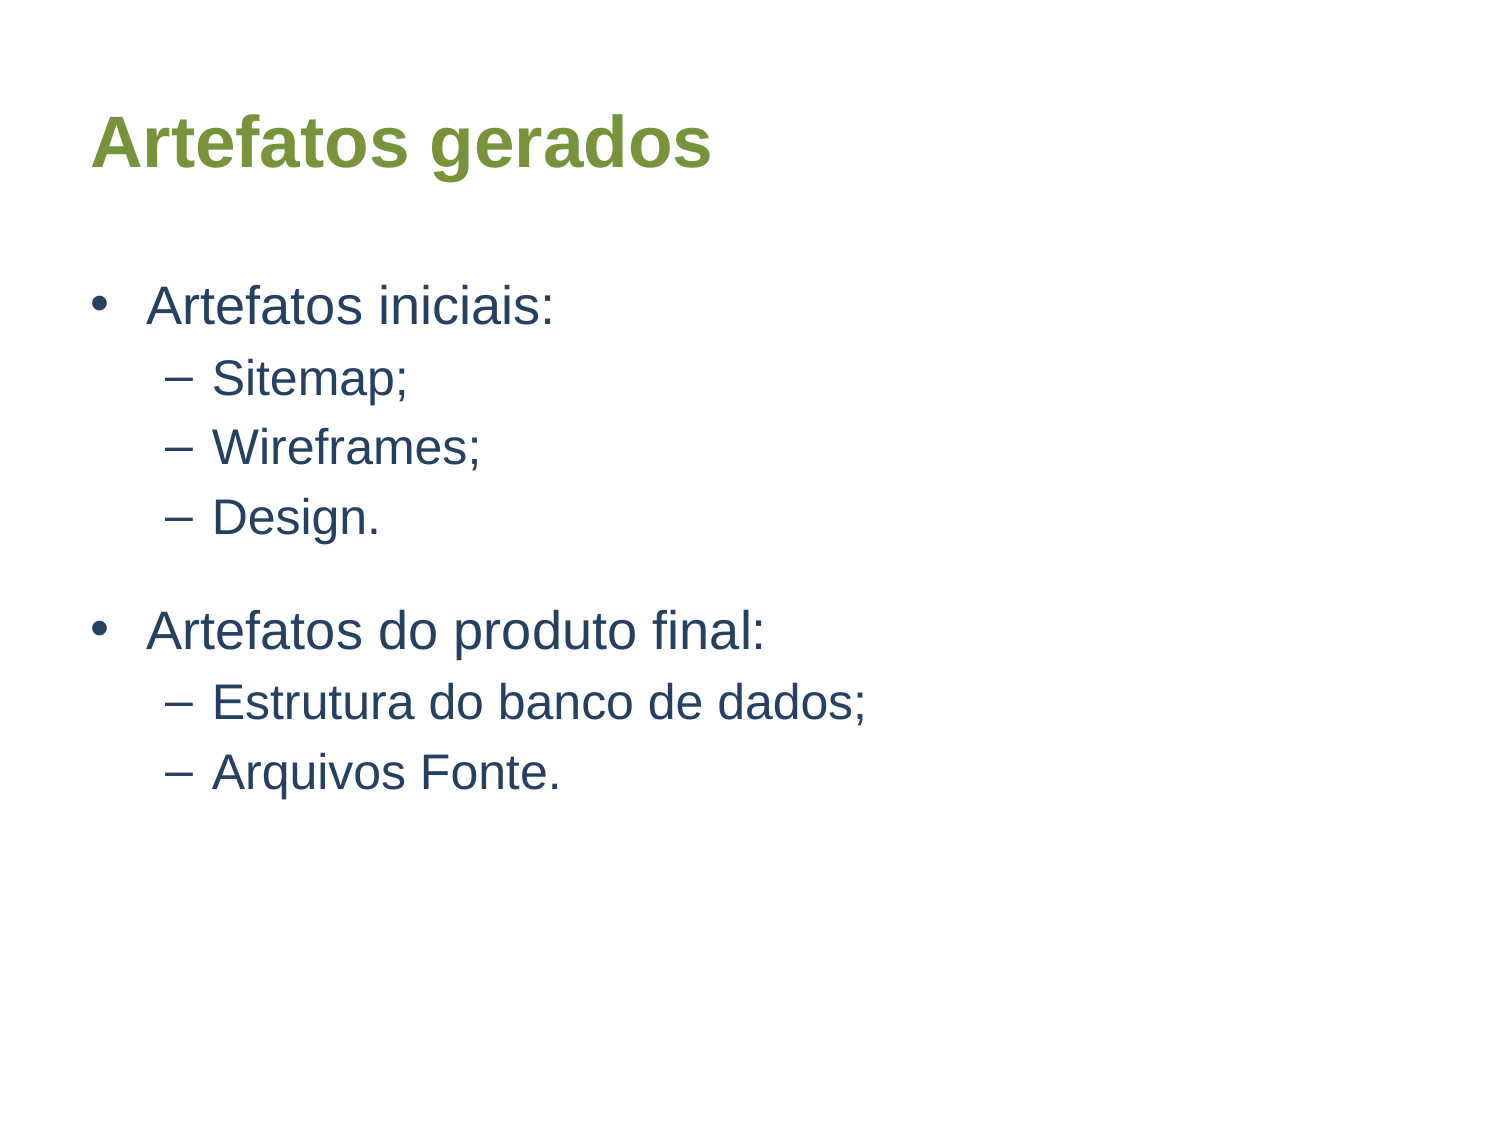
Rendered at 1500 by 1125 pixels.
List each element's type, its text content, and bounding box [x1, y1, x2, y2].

title Artefatos gerados [75, 45, 1425, 233]
list Artefatos iniciais: Sitemap; Wireframes; Design. Artefatos do produto final: Estrutura do banco de dados; Arquivos Fonte. [75, 262, 1425, 1005]
